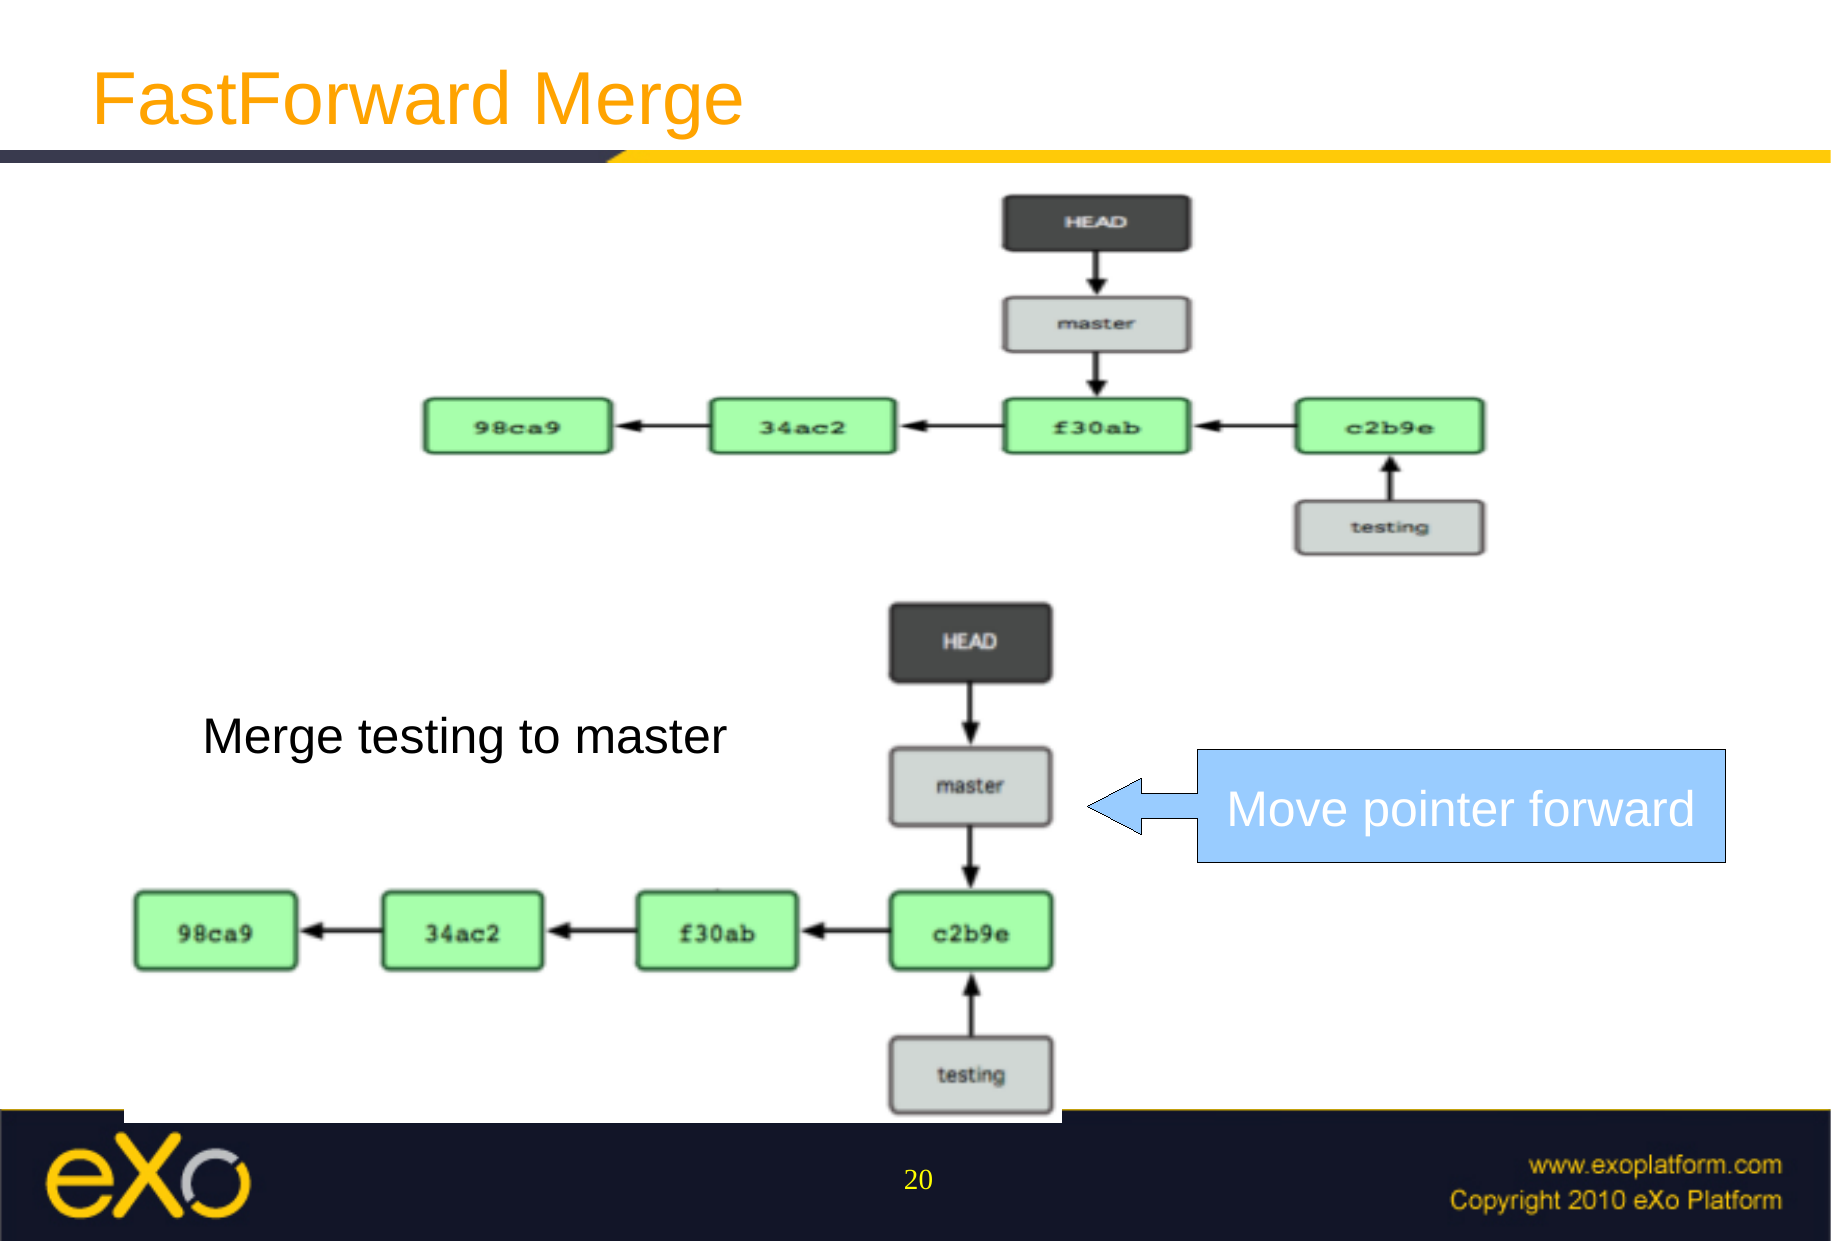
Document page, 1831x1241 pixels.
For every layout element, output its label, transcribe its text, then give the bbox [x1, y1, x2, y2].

text_box FastForward Merge [91, 49, 1740, 151]
picture [412, 187, 1501, 563]
text_box Move pointer forward [1087, 749, 1726, 863]
picture [0, 150, 1831, 163]
text_box Merge testing to master [187, 712, 743, 770]
picture [0, 597, 1831, 1241]
